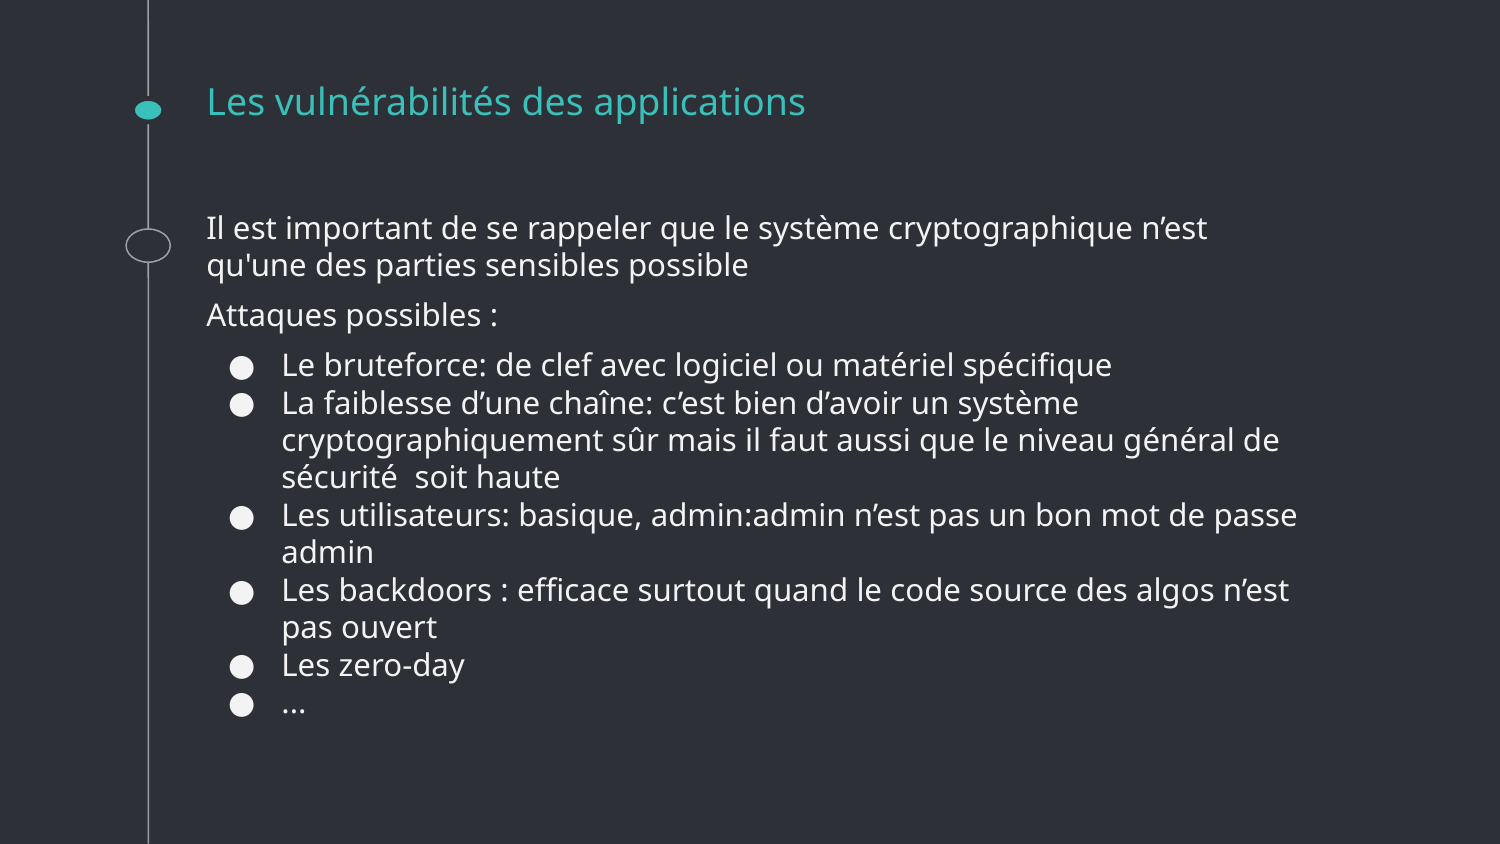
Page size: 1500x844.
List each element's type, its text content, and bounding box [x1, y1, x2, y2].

title Les vulnérabilités des applications [191, 81, 1317, 139]
list Il est important de se rappeler que le système cryptographique n’est qu'une des parties sensibles possible Attaques possibles : Le bruteforce: de clef avec logiciel ou matériel spécifique La faiblesse d’une chaîne: c’est bien d’avoir un système cryptographiquement sûr mais il faut aussi que le niveau général de sécurité soit haute Les utilisateurs: basique, admin:admin n’est pas un bon mot de passe admin Les backdoors : efficace surtout quand le code source des algos n’est pas ouvert Les zero-day ... [191, 193, 1317, 805]
